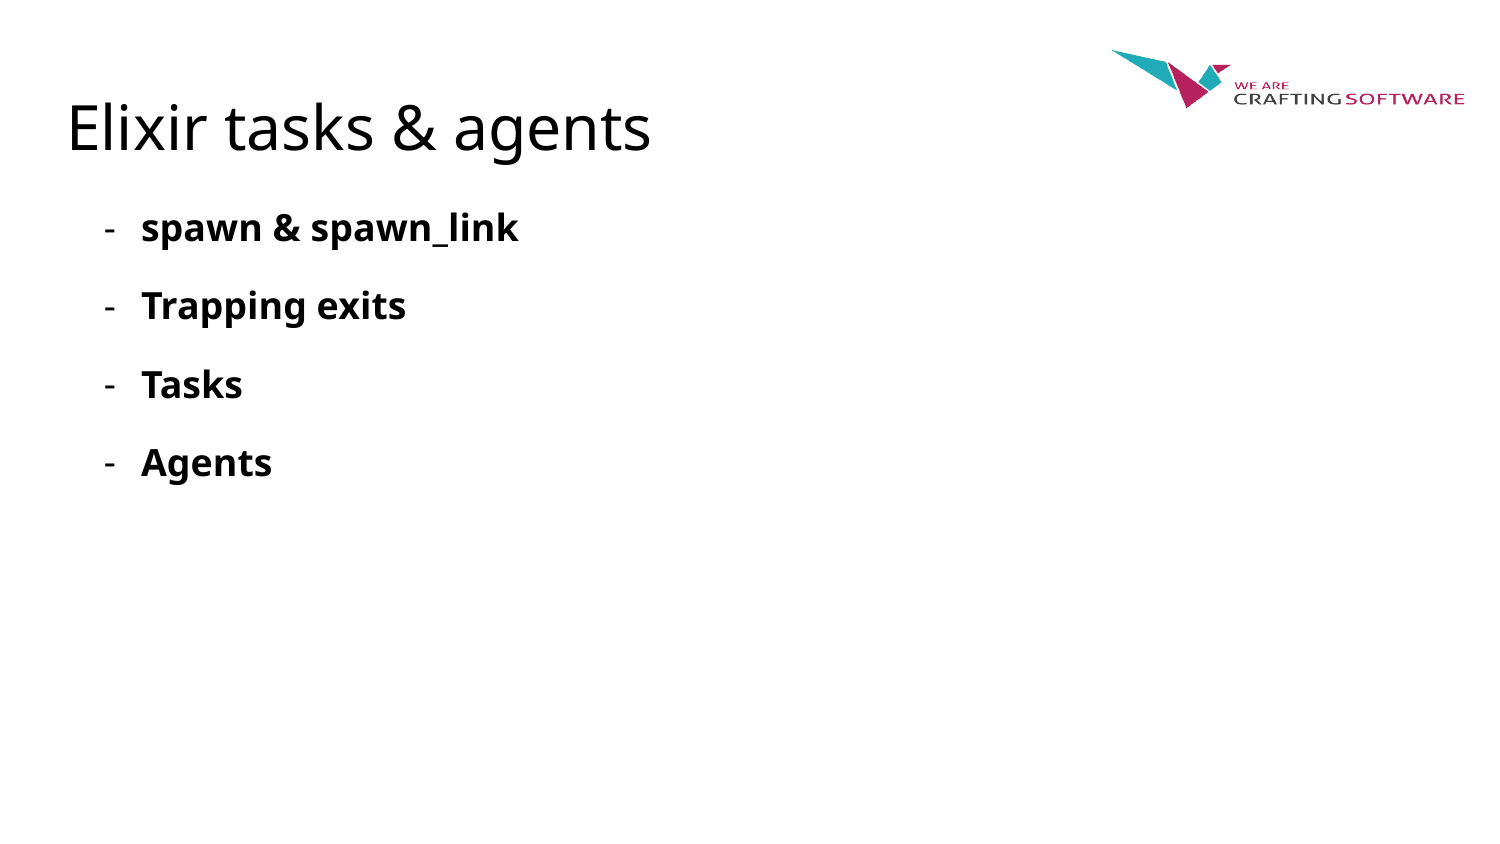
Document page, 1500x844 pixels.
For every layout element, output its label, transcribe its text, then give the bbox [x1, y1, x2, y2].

picture [1094, 0, 1481, 163]
list spawn & spawn_link Trapping exits Tasks Agents [51, 189, 1449, 750]
title Elixir tasks & agents [51, 72, 1449, 167]
